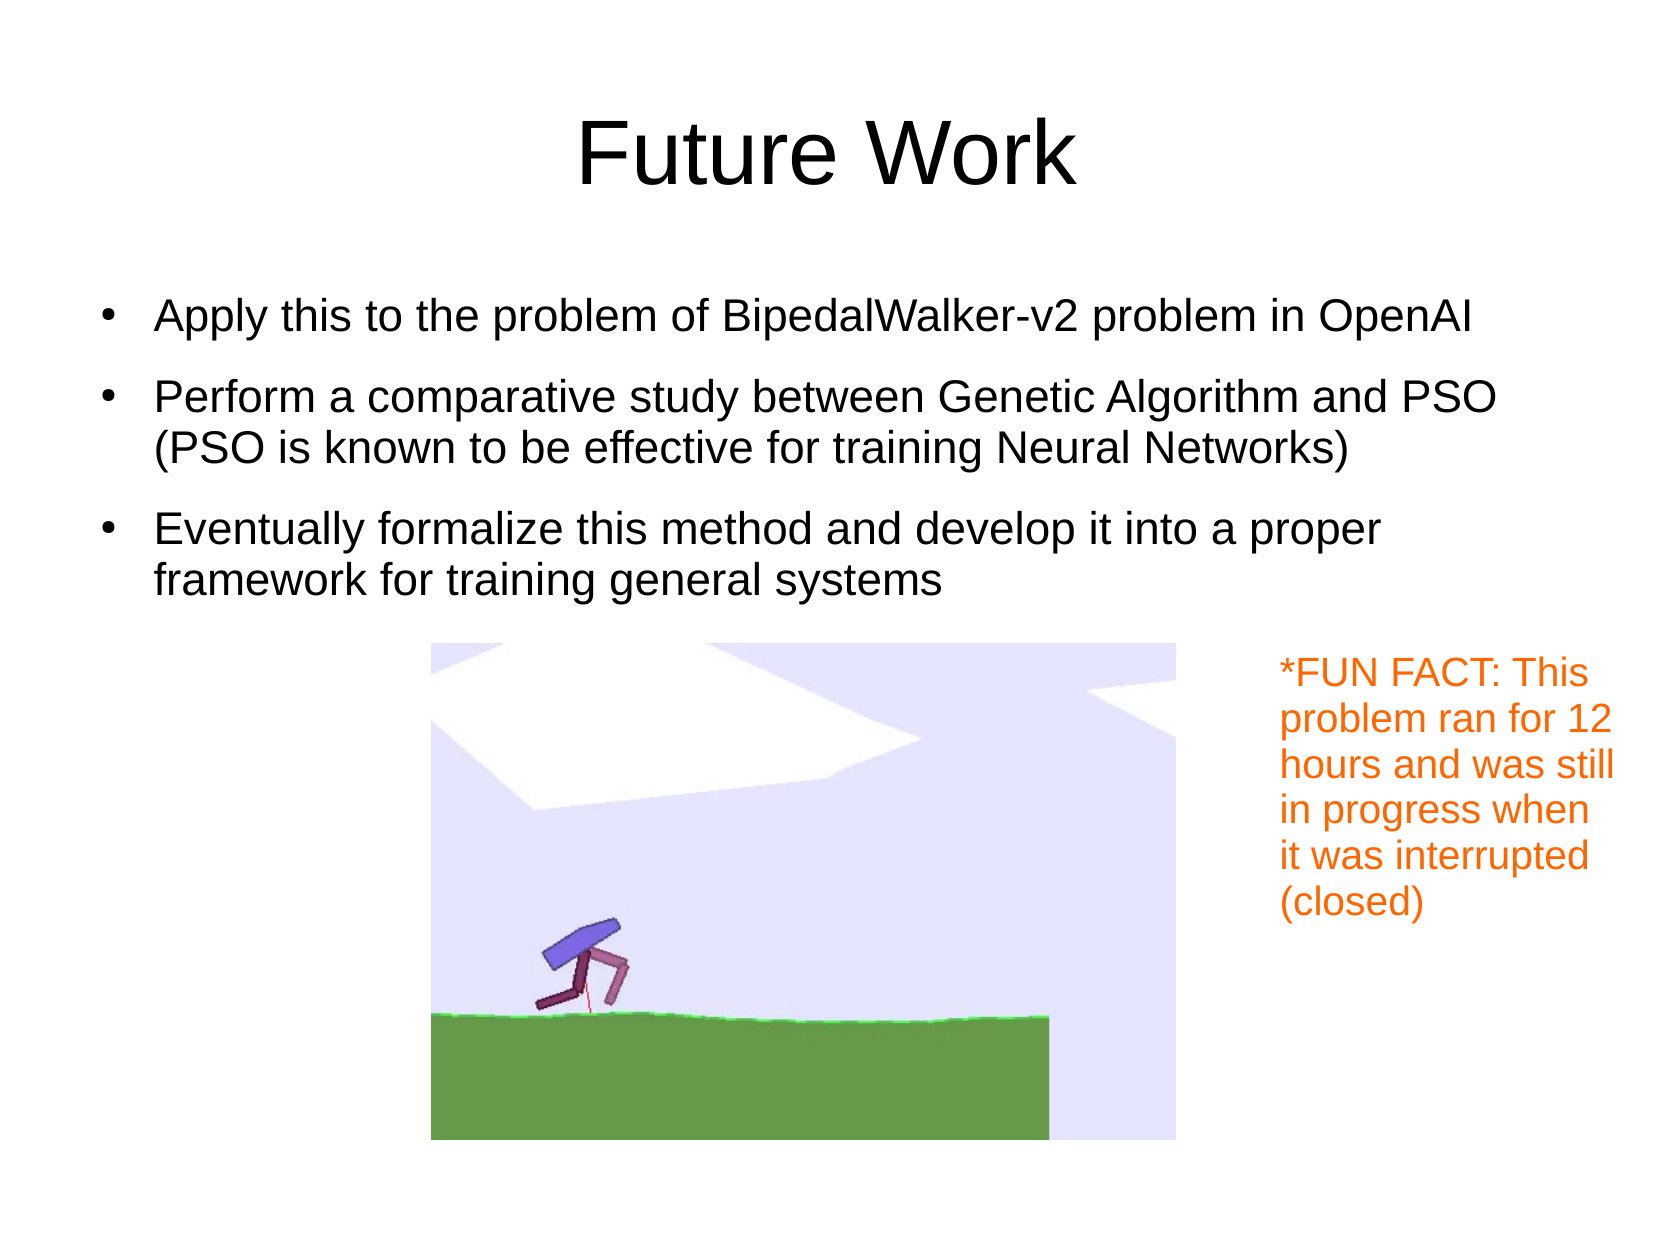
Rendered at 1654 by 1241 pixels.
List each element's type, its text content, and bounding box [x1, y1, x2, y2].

title Future Work [82, 49, 1571, 257]
list *FUN FACT: This problem ran for 12 hours and was still in progress when it was interrupted (closed) [1216, 649, 1619, 934]
picture [431, 643, 1176, 1140]
list Apply this to the problem of BipedalWalker-v2 problem in OpenAI Perform a comparative study between Genetic Algorithm and PSO (PSO is known to be effective for training Neural Networks) Eventually formalize this method and develop it into a proper framework for training general systems [82, 290, 1571, 1010]
